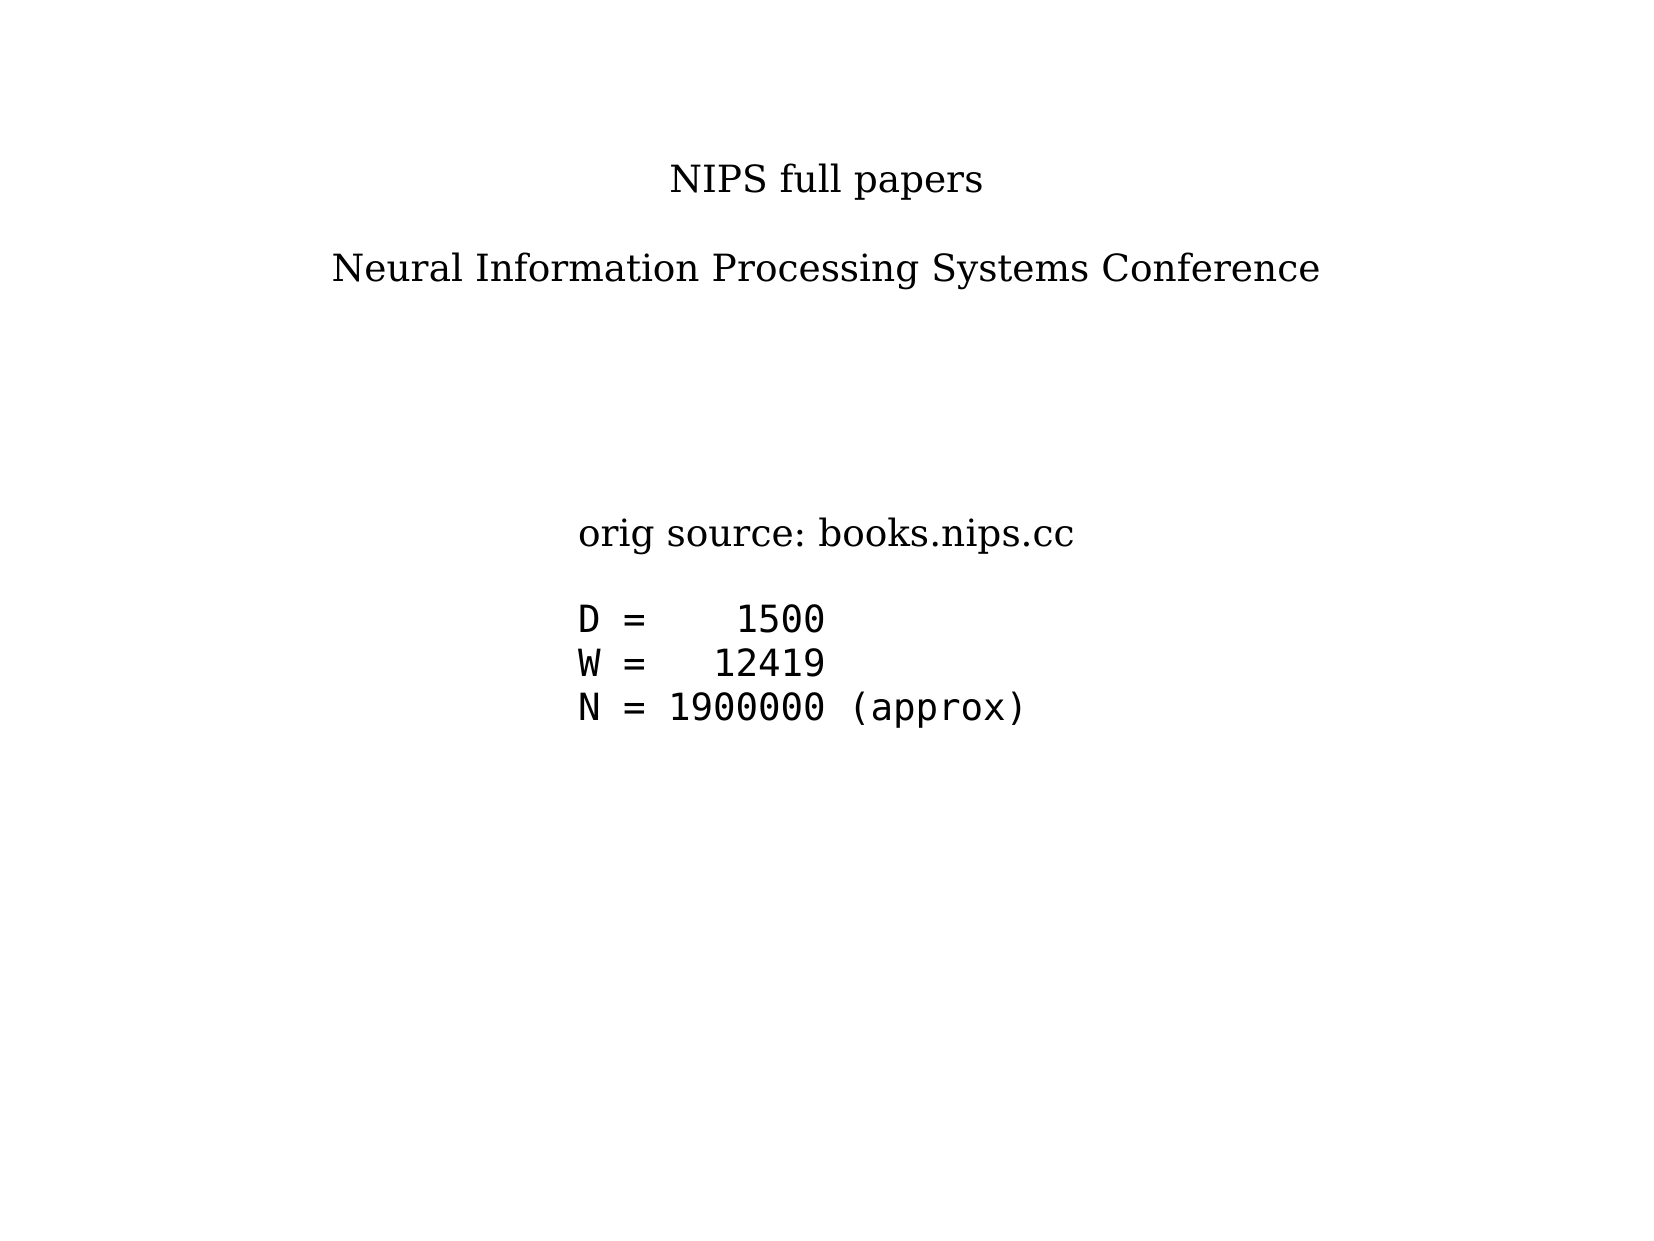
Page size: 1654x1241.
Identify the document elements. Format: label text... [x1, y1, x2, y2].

text_box NIPS full papers [654, 150, 999, 209]
text_box Neural Information Processing Systems Conference [316, 239, 1337, 298]
text_box orig source: books.nips.cc D = 1500 W = 12419 N = 1900000 (approx) [563, 503, 1091, 737]
